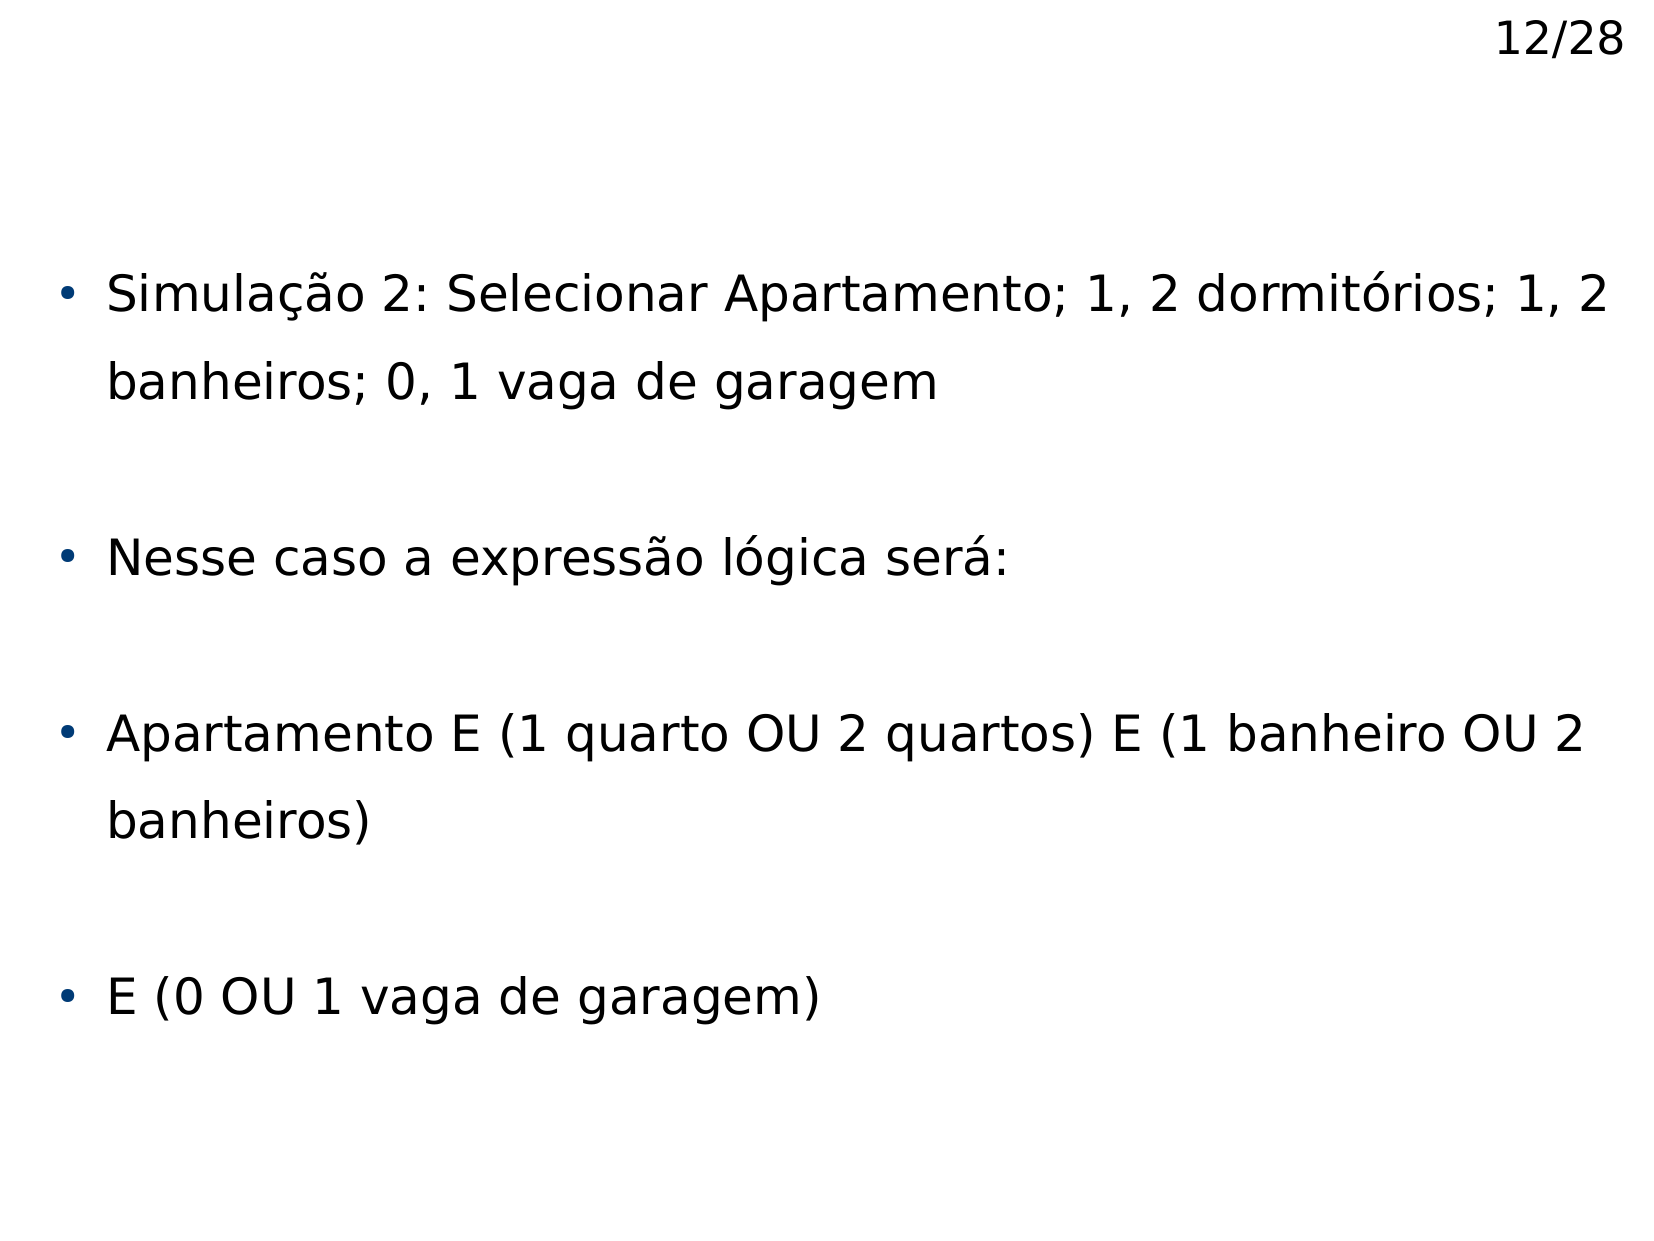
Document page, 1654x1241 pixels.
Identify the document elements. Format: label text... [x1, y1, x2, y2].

list Simulação 2: Selecionar Apartamento; 1, 2 dormitórios; 1, 2 banheiros; 0, 1 vaga de garagem Nesse caso a expressão lógica será: Apartamento E (1 quarto OU 2 quartos) E (1 banheiro OU 2 banheiros) E (0 OU 1 vaga de garagem) [59, 236, 1625, 1211]
